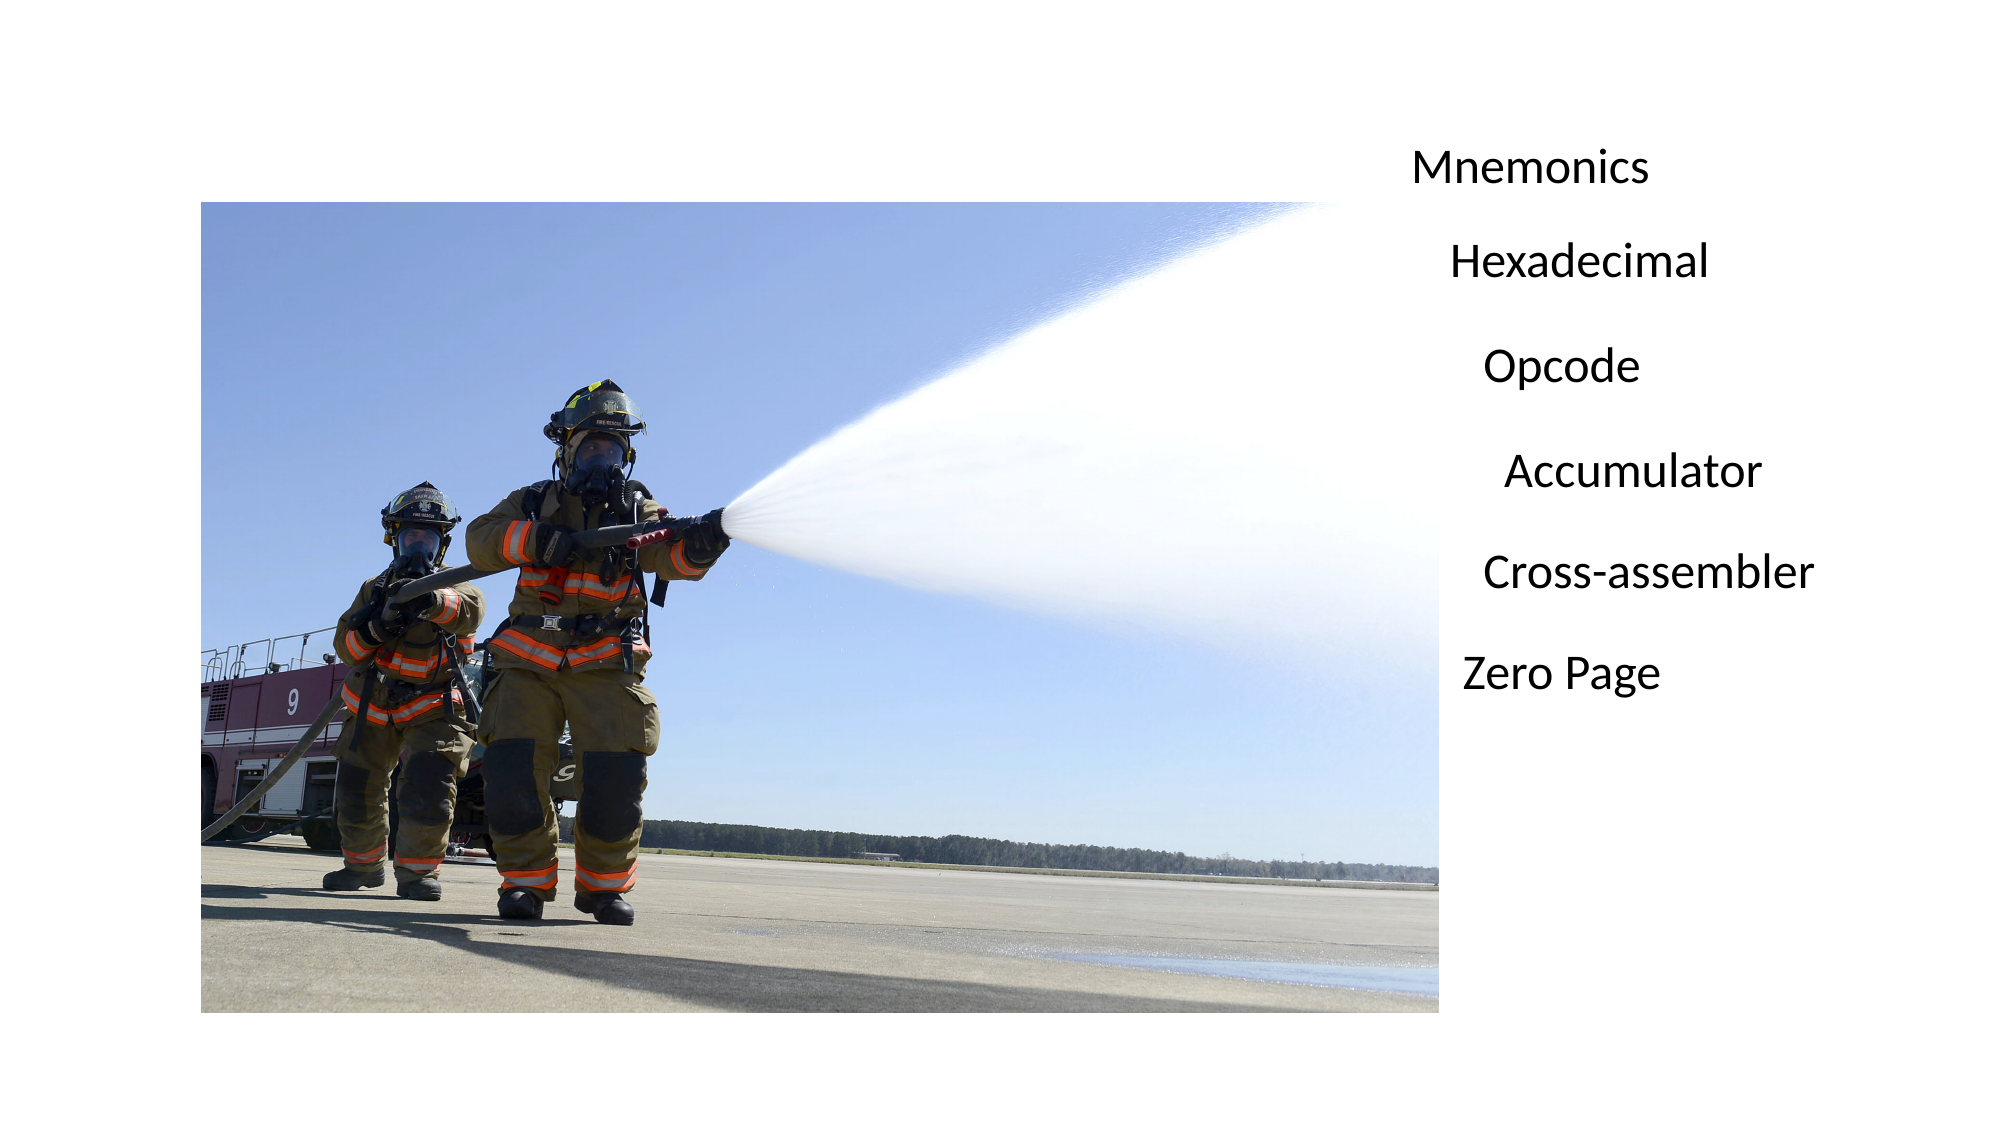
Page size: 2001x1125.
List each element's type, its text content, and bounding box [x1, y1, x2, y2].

picture [201, 202, 1439, 1013]
text_box Mnemonics [1396, 125, 1711, 202]
text_box Cross-assembler [1468, 530, 1913, 607]
text_box Accumulator [1489, 429, 1835, 506]
text_box Zero Page [1447, 632, 1731, 708]
text_box Hexadecimal [1439, 220, 1791, 297]
text_box Opcode [1468, 324, 1690, 401]
